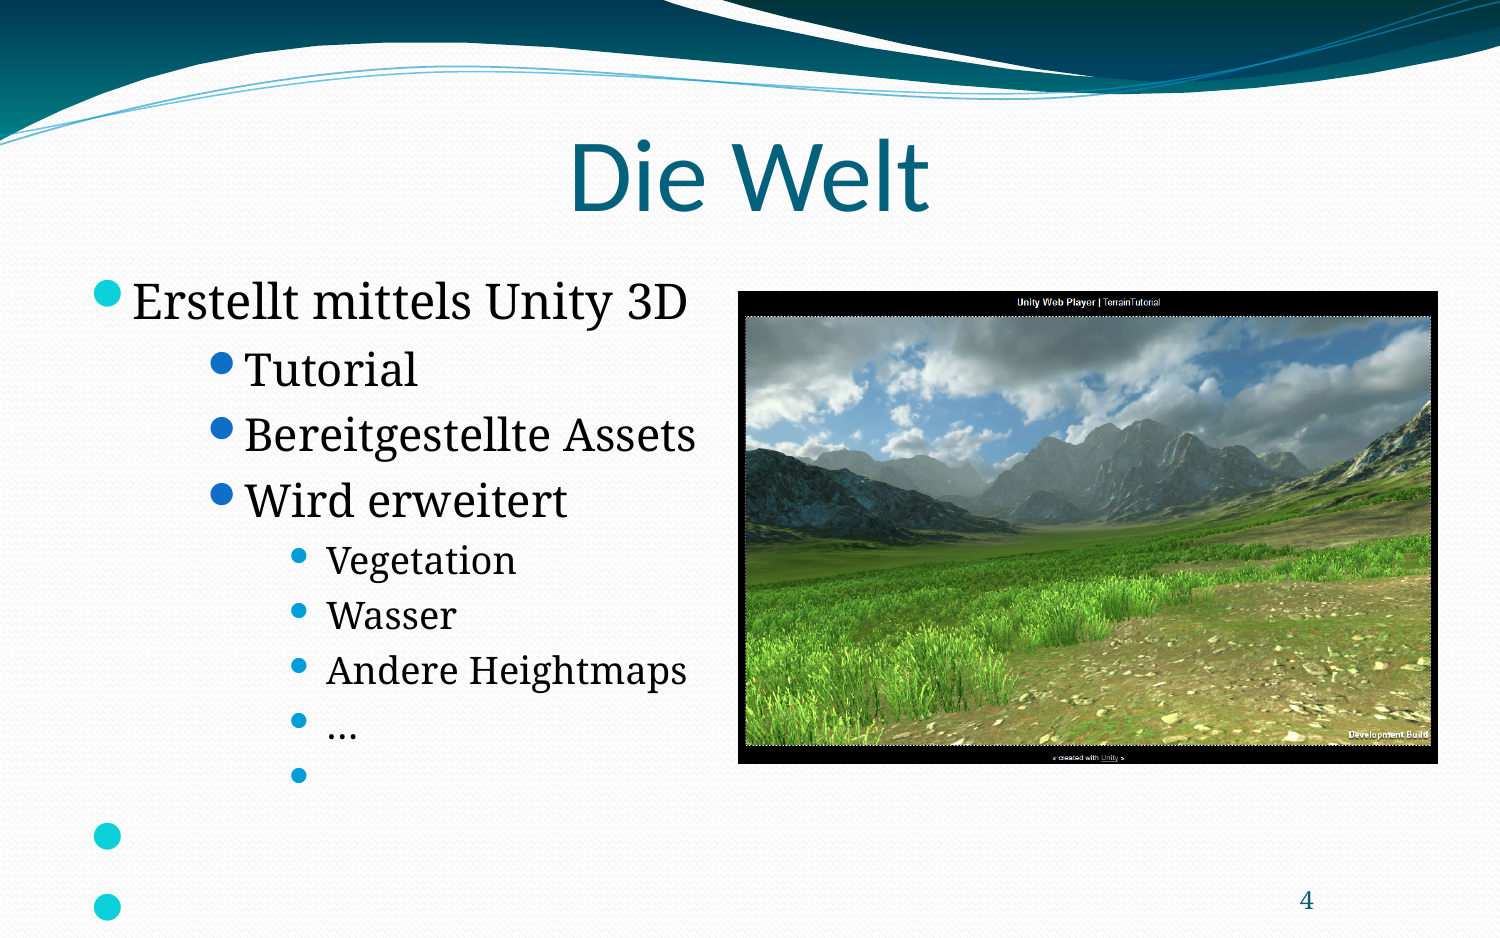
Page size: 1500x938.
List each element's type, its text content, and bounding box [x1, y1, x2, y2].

text_box 4 [1299, 868, 1426, 919]
title Die Welt [75, 96, 1426, 233]
list Erstellt mittels Unity 3D Tutorial Bereitgestellte Assets Wird erweitert Vegetation Wasser Andere Heightmaps … [75, 262, 715, 869]
picture [738, 291, 1438, 765]
